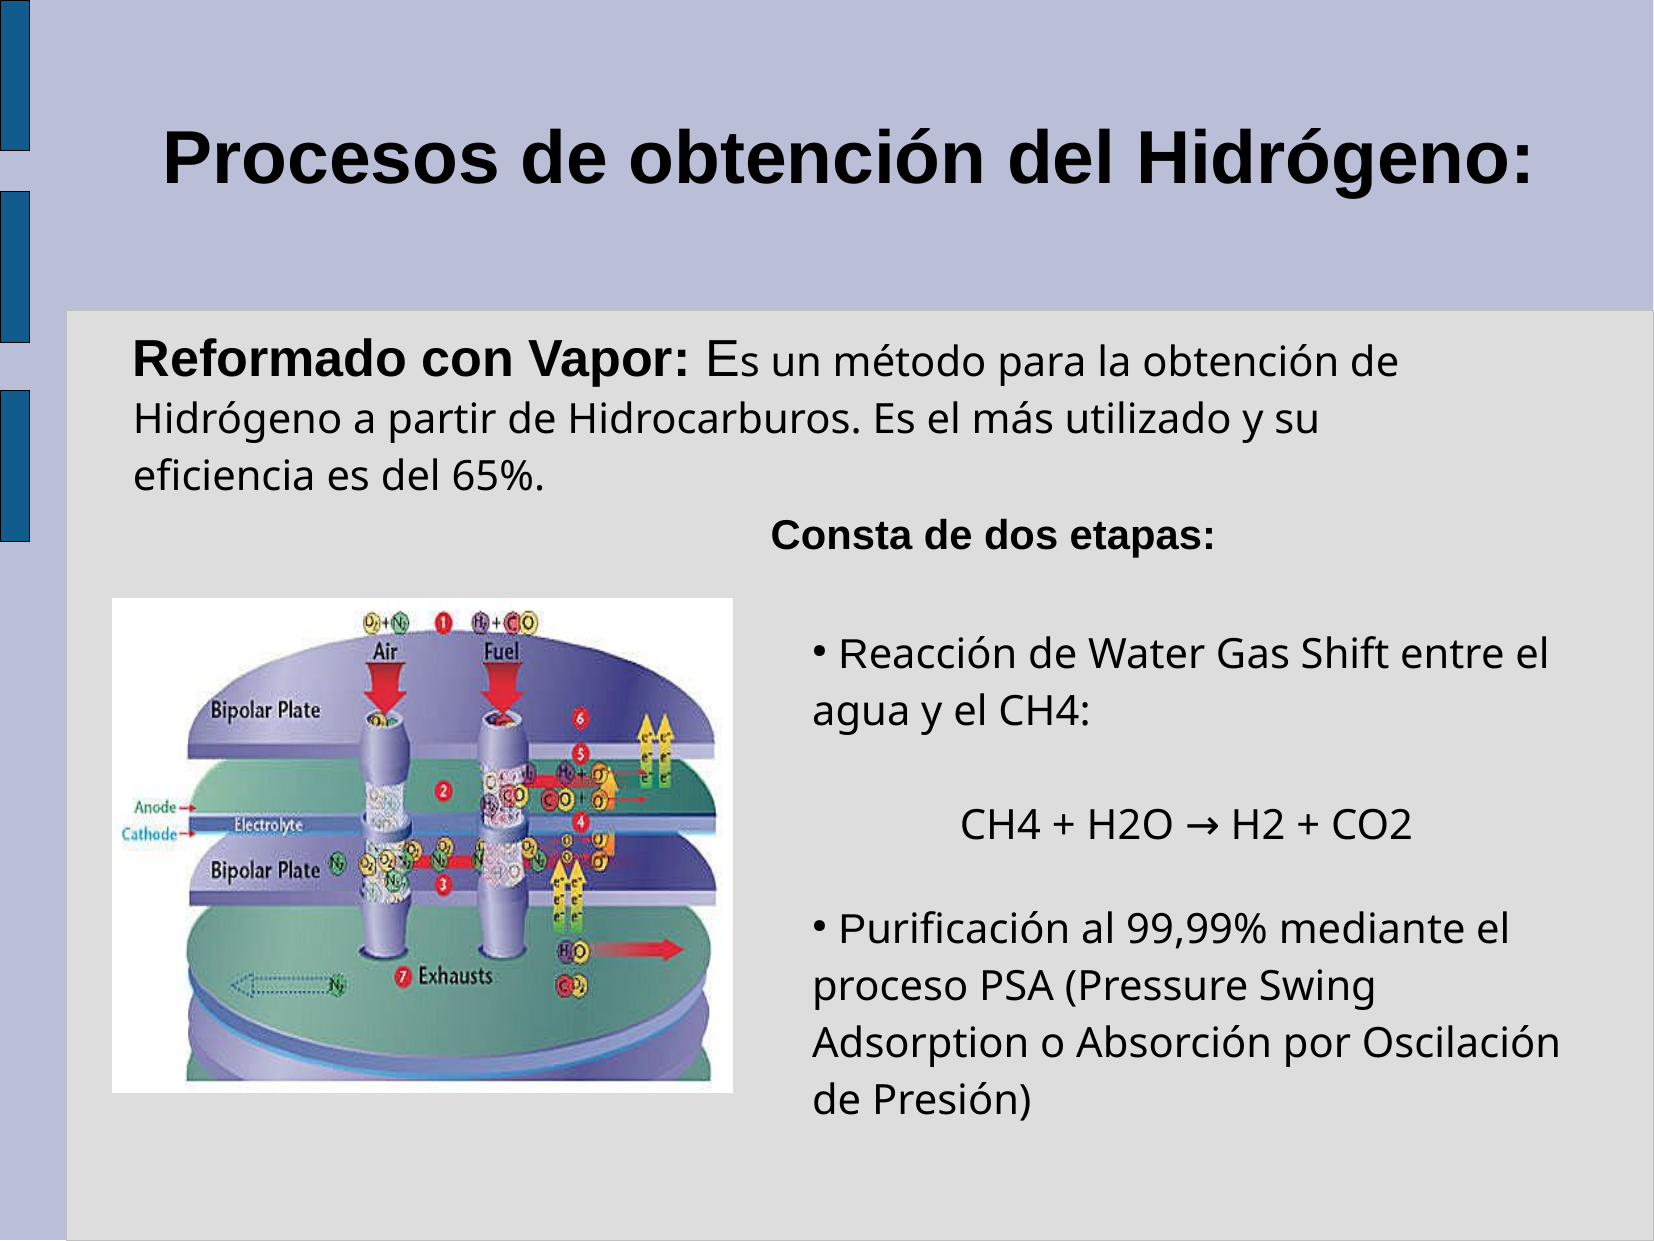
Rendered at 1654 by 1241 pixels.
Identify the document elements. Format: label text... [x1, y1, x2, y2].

text_box Procesos de obtención del Hidrógeno: [147, 108, 1625, 207]
picture [112, 598, 733, 1093]
text_box Reformado con Vapor: Es un método para la obtención de Hidrógeno a partir de Hidrocarburos. Es el más utilizado y su eficiencia es del 65%. [118, 322, 1447, 494]
text_box Reacción de Water Gas Shift entre el agua y el CH4: CH4 + H2O → H2 + CO2 Purificación al 99,99% mediante el proceso PSA (Pressure Swing Adsorption o Absorción por Oscilación de Presión) [797, 616, 1595, 1126]
text_box Consta de dos etapas: [755, 504, 1495, 567]
